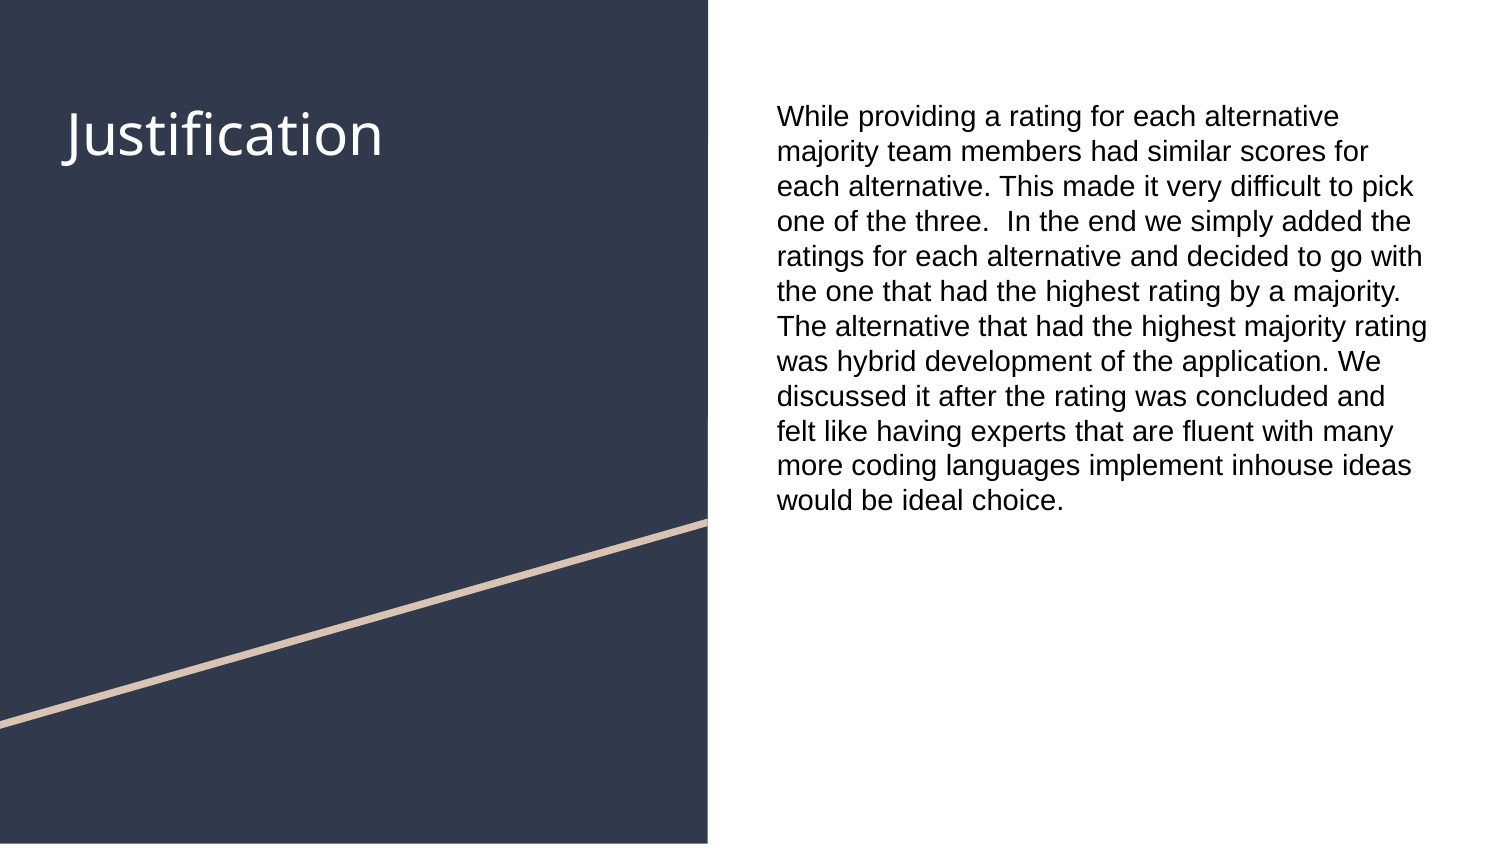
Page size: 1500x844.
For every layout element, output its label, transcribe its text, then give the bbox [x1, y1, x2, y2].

title Justification [51, 82, 660, 494]
list While providing a rating for each alternative majority team members had similar scores for each alternative. This made it very difficult to pick one of the three. In the end we simply added the ratings for each alternative and decided to go with the one that had the highest rating by a majority. The alternative that had the highest majority rating was hybrid development of the application. We discussed it after the rating was concluded and felt like having experts that are fluent with many more coding languages implement inhouse ideas would be ideal choice. [761, 82, 1446, 755]
